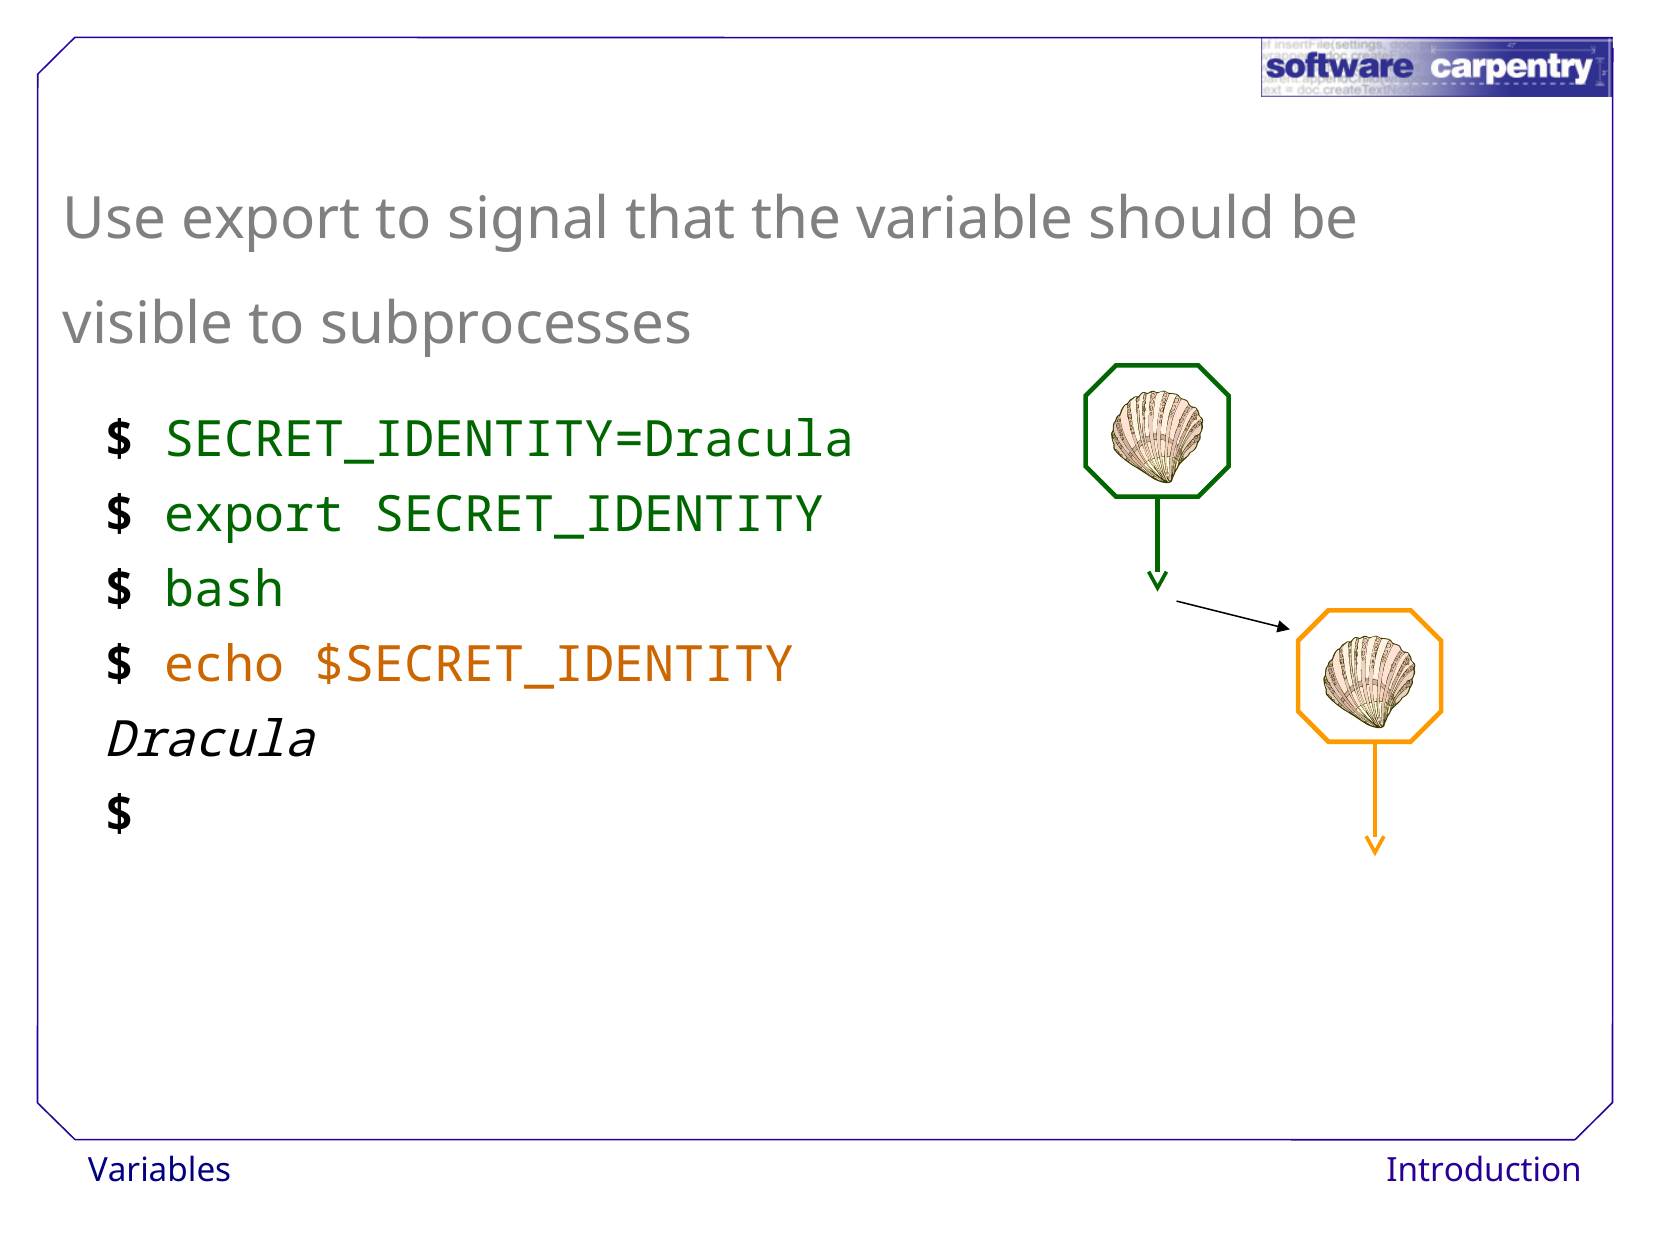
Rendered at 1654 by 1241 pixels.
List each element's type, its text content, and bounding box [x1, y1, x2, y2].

picture [1110, 389, 1205, 486]
text_box $ SECRET_IDENTITY=Dracula $ export SECRET_IDENTITY $ bash $ echo $SECRET_IDENTITY Dracula $ [89, 383, 1512, 1084]
picture [1322, 634, 1417, 731]
text_box $ SECRET_IDENTITY=Dracula $ export SECRET_IDENTITY $ bash $ echo $SECRET_IDENTITY Dracula $ [1088, 383, 1226, 494]
text_box Use export to signal that the variable should be visible to subprocesses [48, 137, 1524, 364]
picture [1261, 39, 1613, 97]
